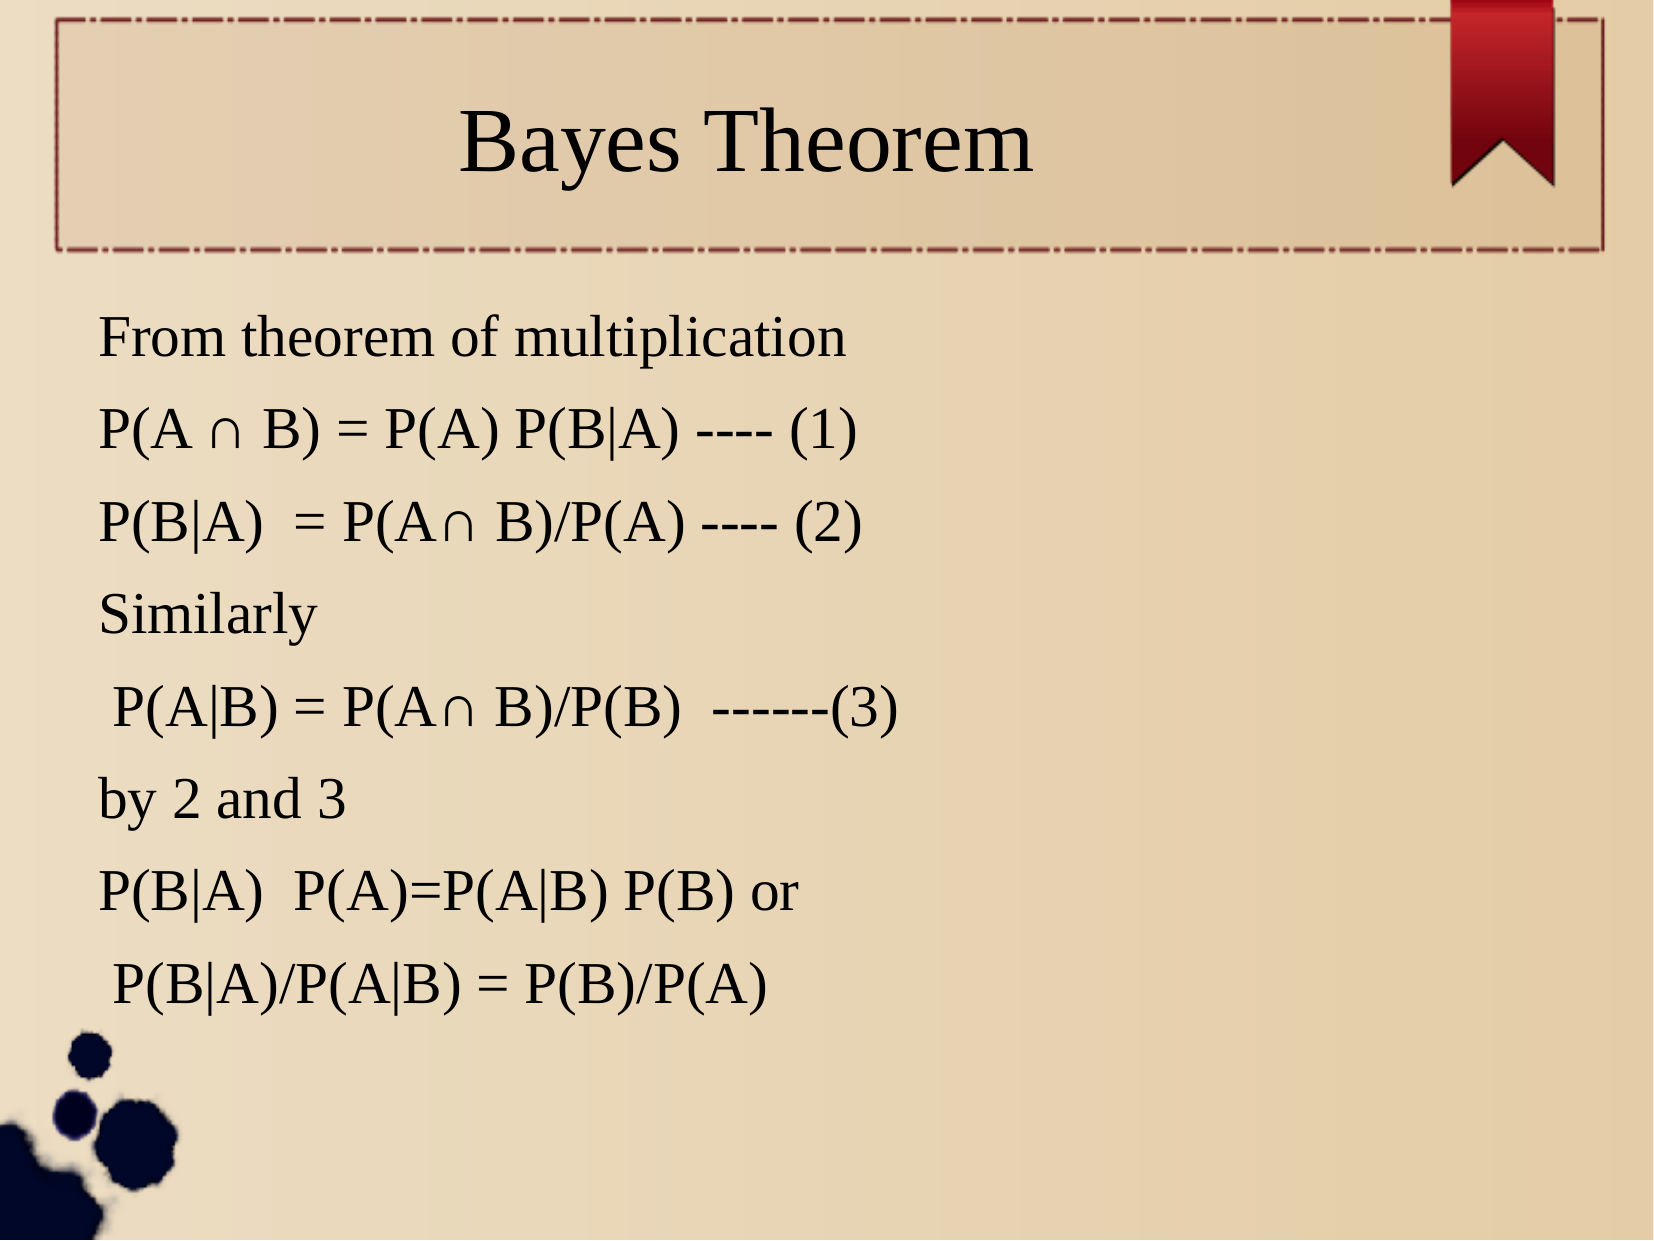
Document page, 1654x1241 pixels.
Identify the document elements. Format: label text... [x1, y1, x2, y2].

picture [0, 0, 1654, 1240]
list From theorem of multiplication P(A ∩ B) = P(A) P(B|A) ---- (1) P(B|A) = P(A∩ B)/P(A) ---- (2) Similarly P(A|B) = P(A∩ B)/P(B) ------(3) by 2 and 3 P(B|A) P(A)=P(A|B) P(B) or P(B|A)/P(A|B) = P(B)/P(A) [82, 299, 1571, 1019]
title Bayes Theorem [82, 47, 1412, 229]
